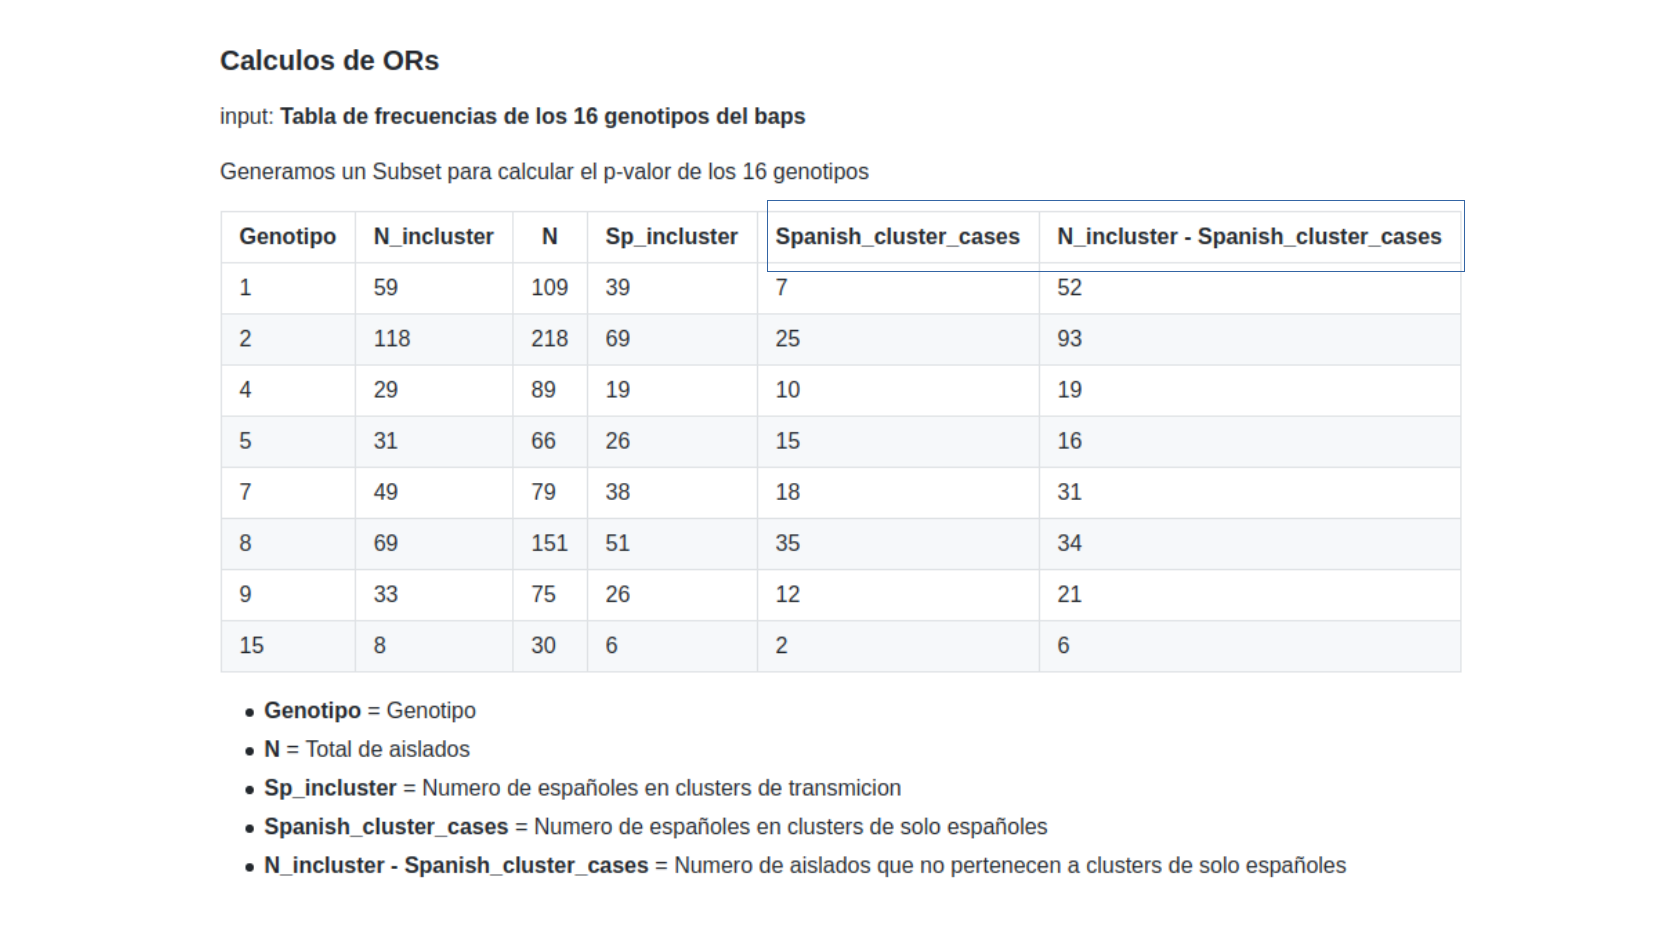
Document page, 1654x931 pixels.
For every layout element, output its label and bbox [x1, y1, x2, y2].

picture [207, 37, 1477, 898]
